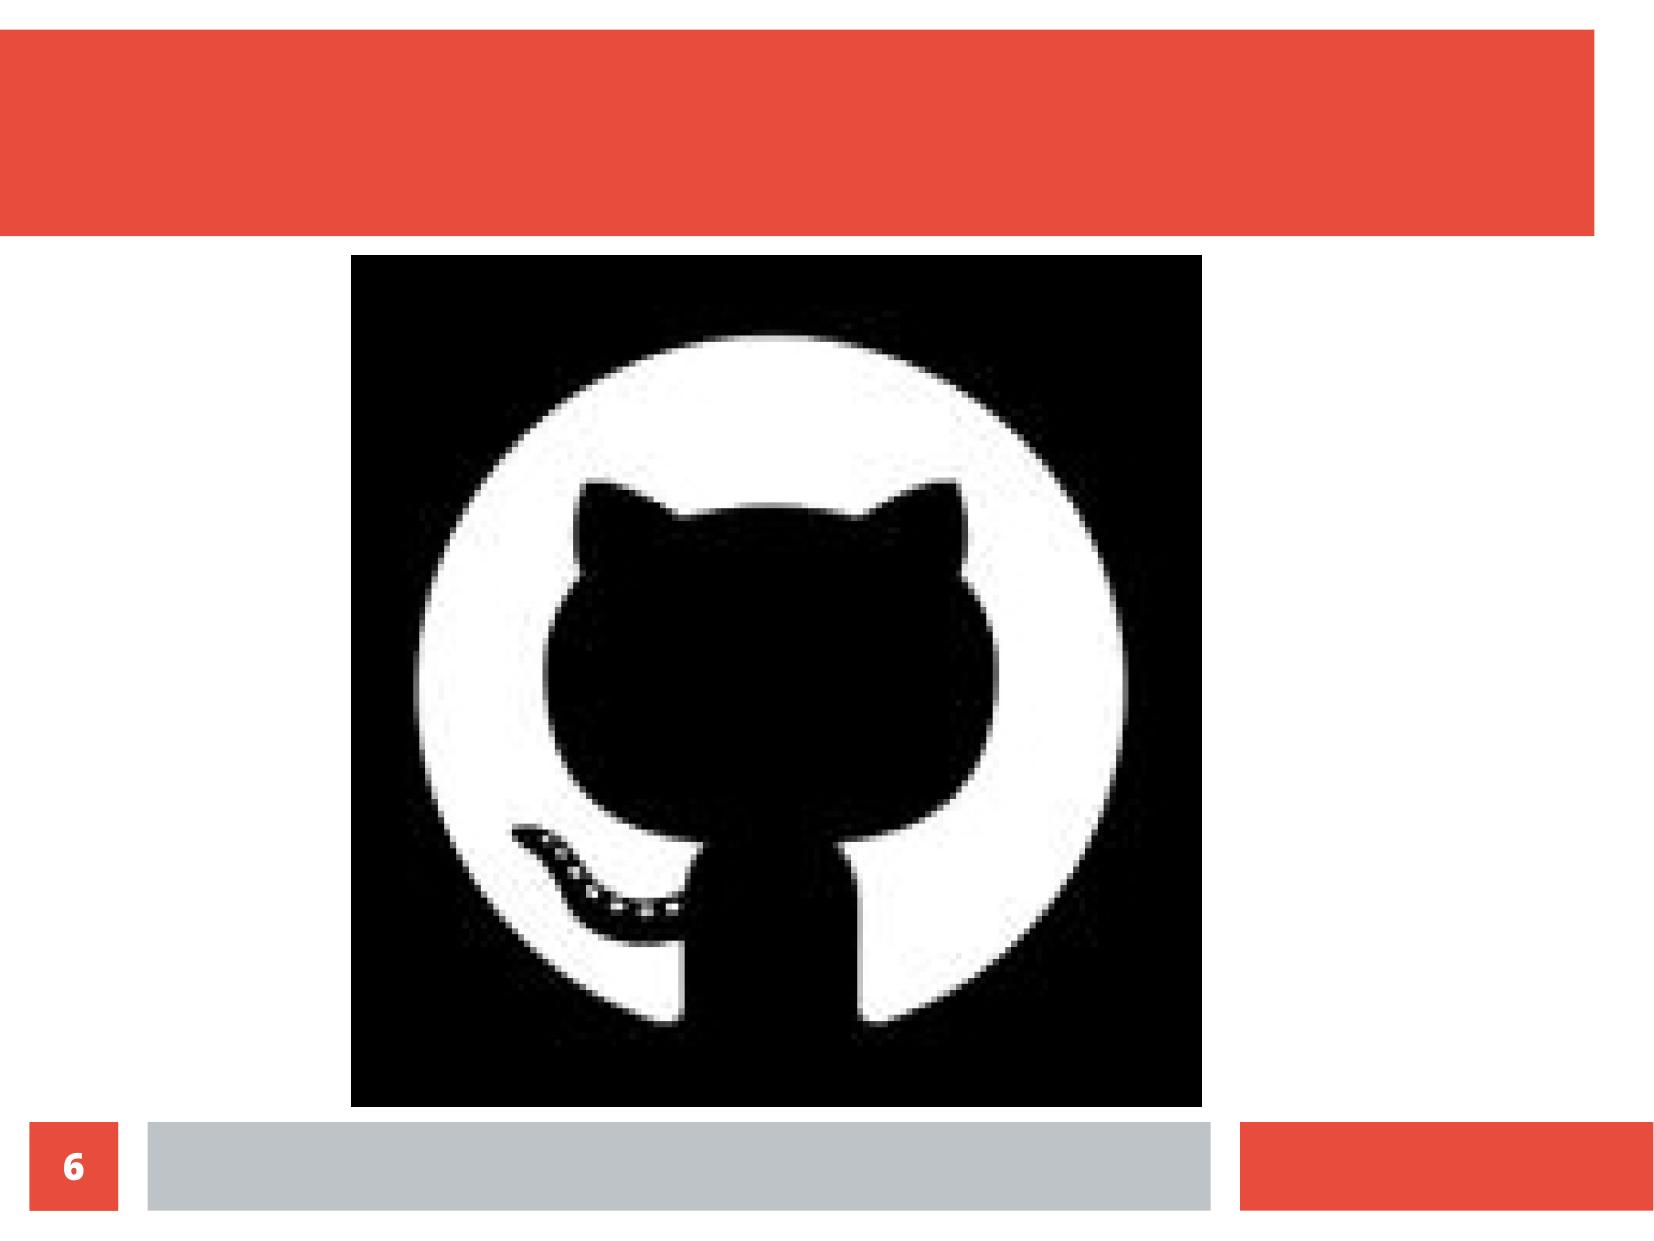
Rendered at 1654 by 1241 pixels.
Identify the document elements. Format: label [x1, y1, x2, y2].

picture [351, 255, 1202, 1107]
